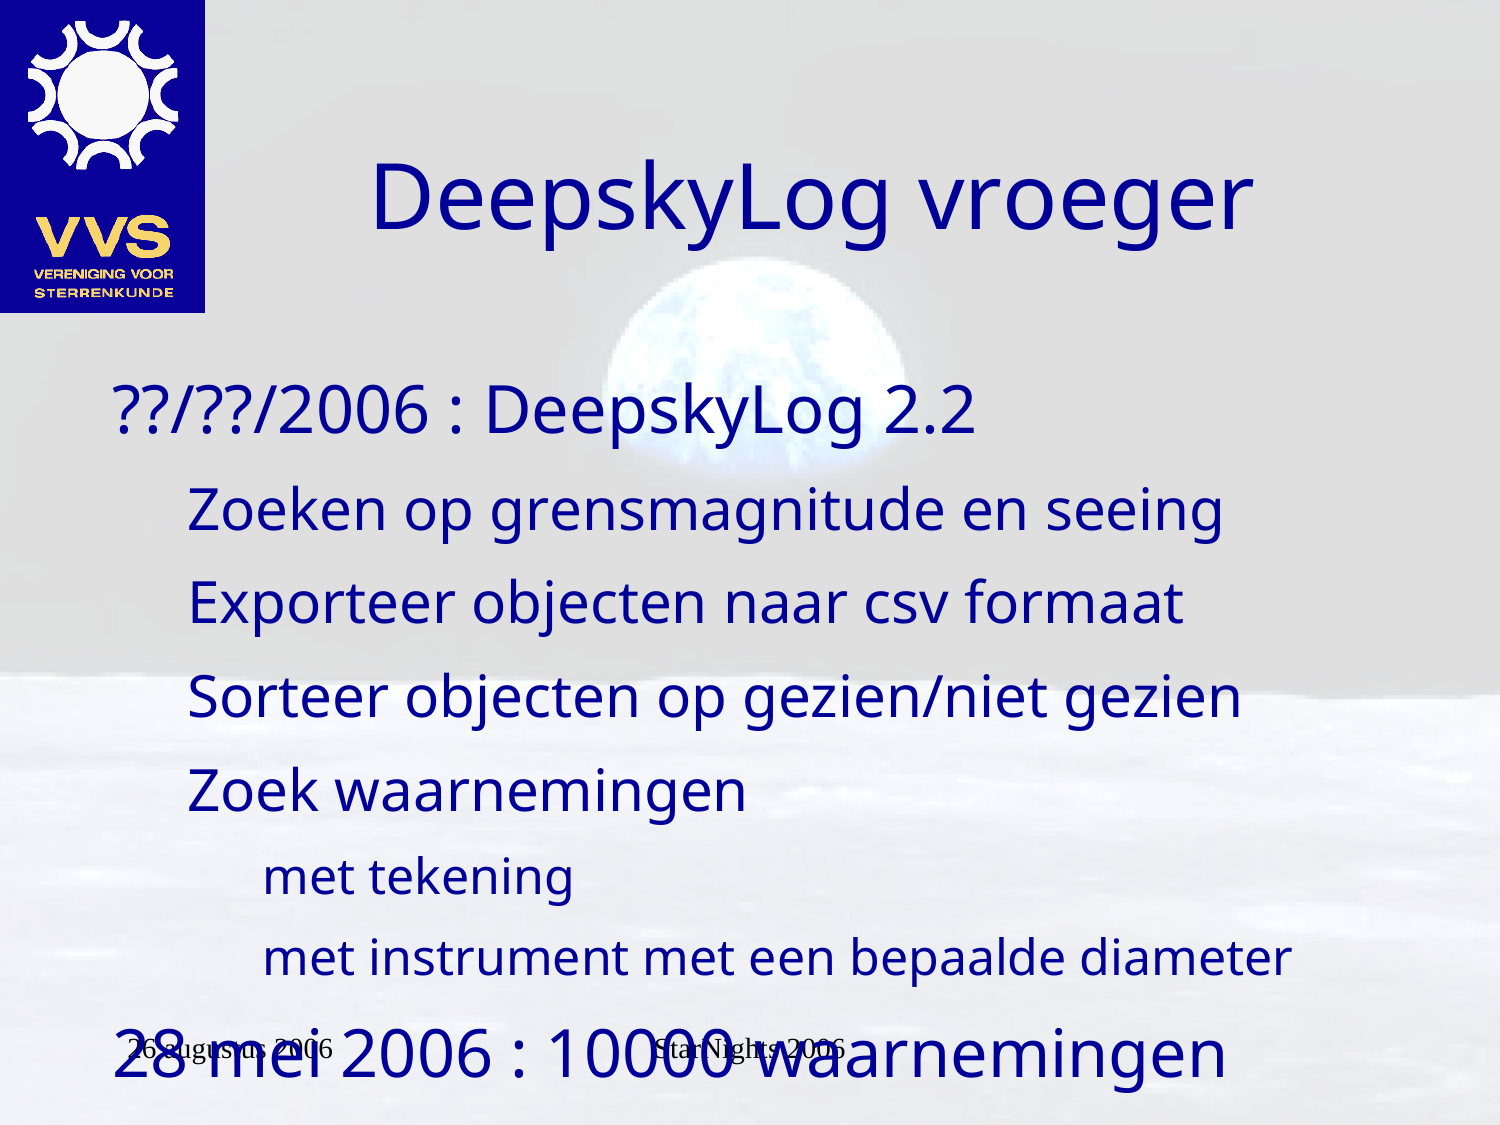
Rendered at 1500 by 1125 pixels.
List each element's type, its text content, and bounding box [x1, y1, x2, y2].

list ??/??/2006 : DeepskyLog 2.2 Zoeken op grensmagnitude en seeing Exporteer objecten naar csv formaat Sorteer objecten op gezien/niet gezien Zoek waarnemingen met tekening met instrument met een bepaalde diameter 28 mei 2006 : 10000 waarnemingen [112, 362, 1388, 1025]
title DeepskyLog vroeger [237, 76, 1388, 312]
picture [0, 0, 205, 313]
